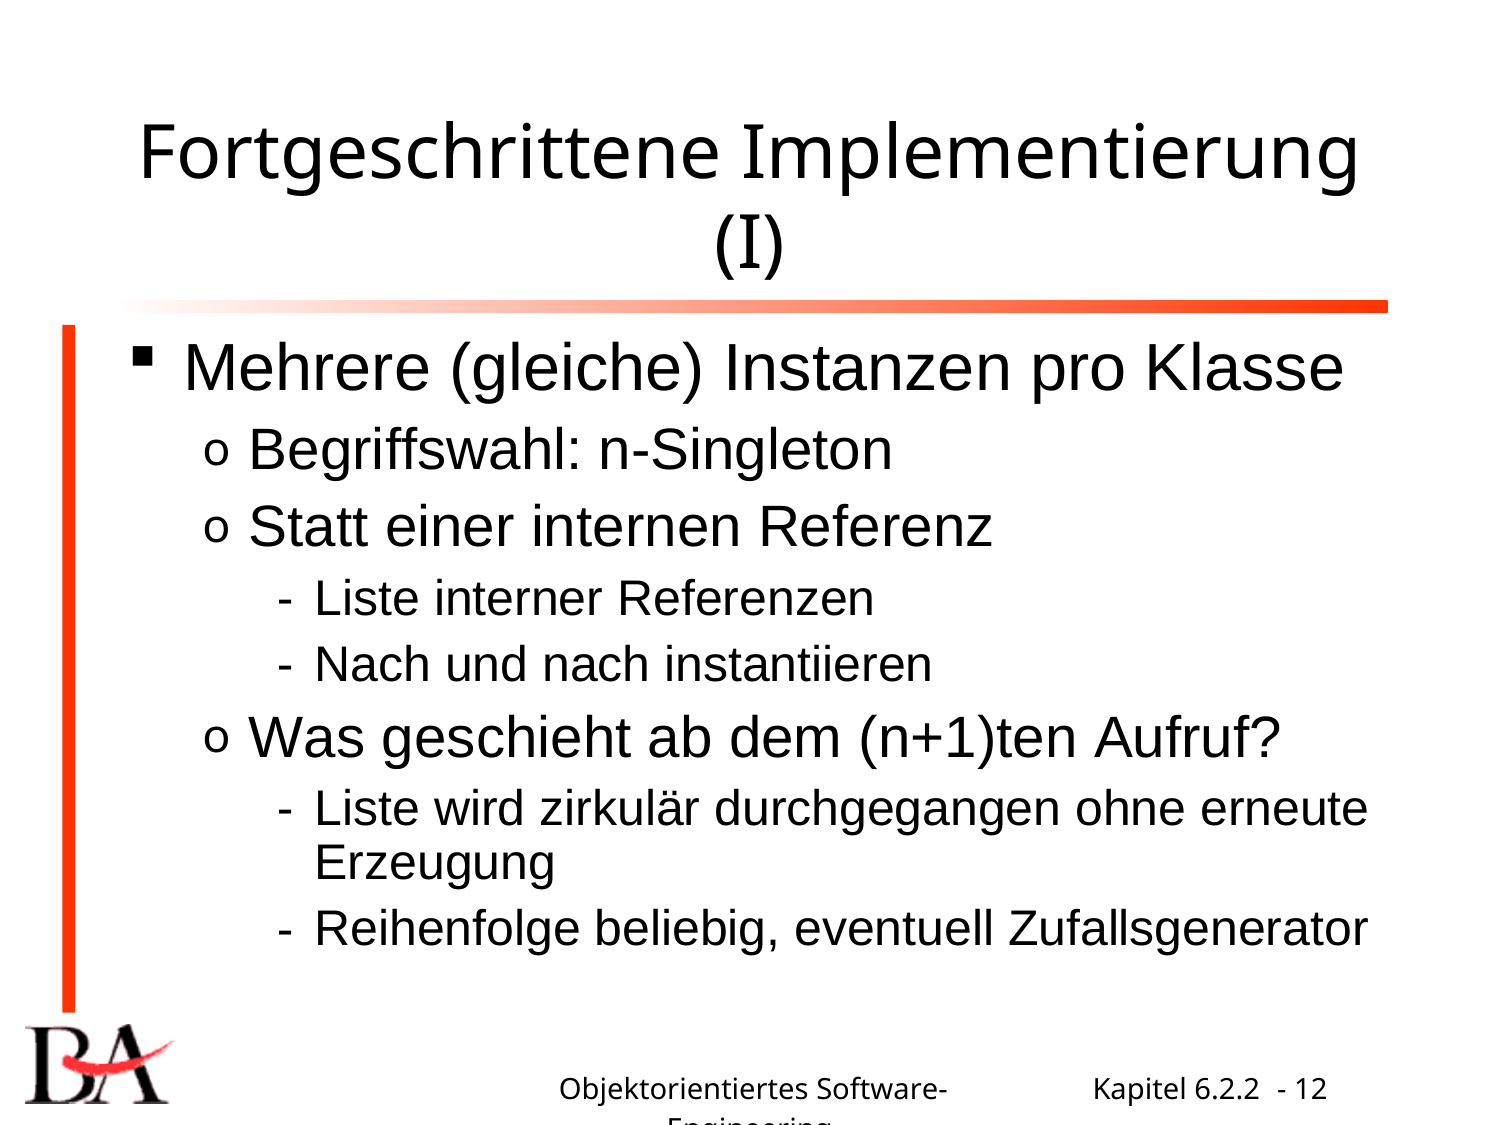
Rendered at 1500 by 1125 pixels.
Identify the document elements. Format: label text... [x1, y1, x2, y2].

list Mehrere (gleiche) Instanzen pro Klasse Begriffswahl: n-Singleton Statt einer internen Referenz Liste interner Referenzen Nach und nach instantiieren Was geschieht ab dem (n+1)ten Aufruf? Liste wird zirkulär durchgegangen ohne erneute Erzeugung Reihenfolge beliebig, eventuell Zufallsgenerator [112, 324, 1388, 1051]
title Fortgeschrittene Implementierung (I) [112, 96, 1388, 292]
picture [24, 1024, 175, 1104]
